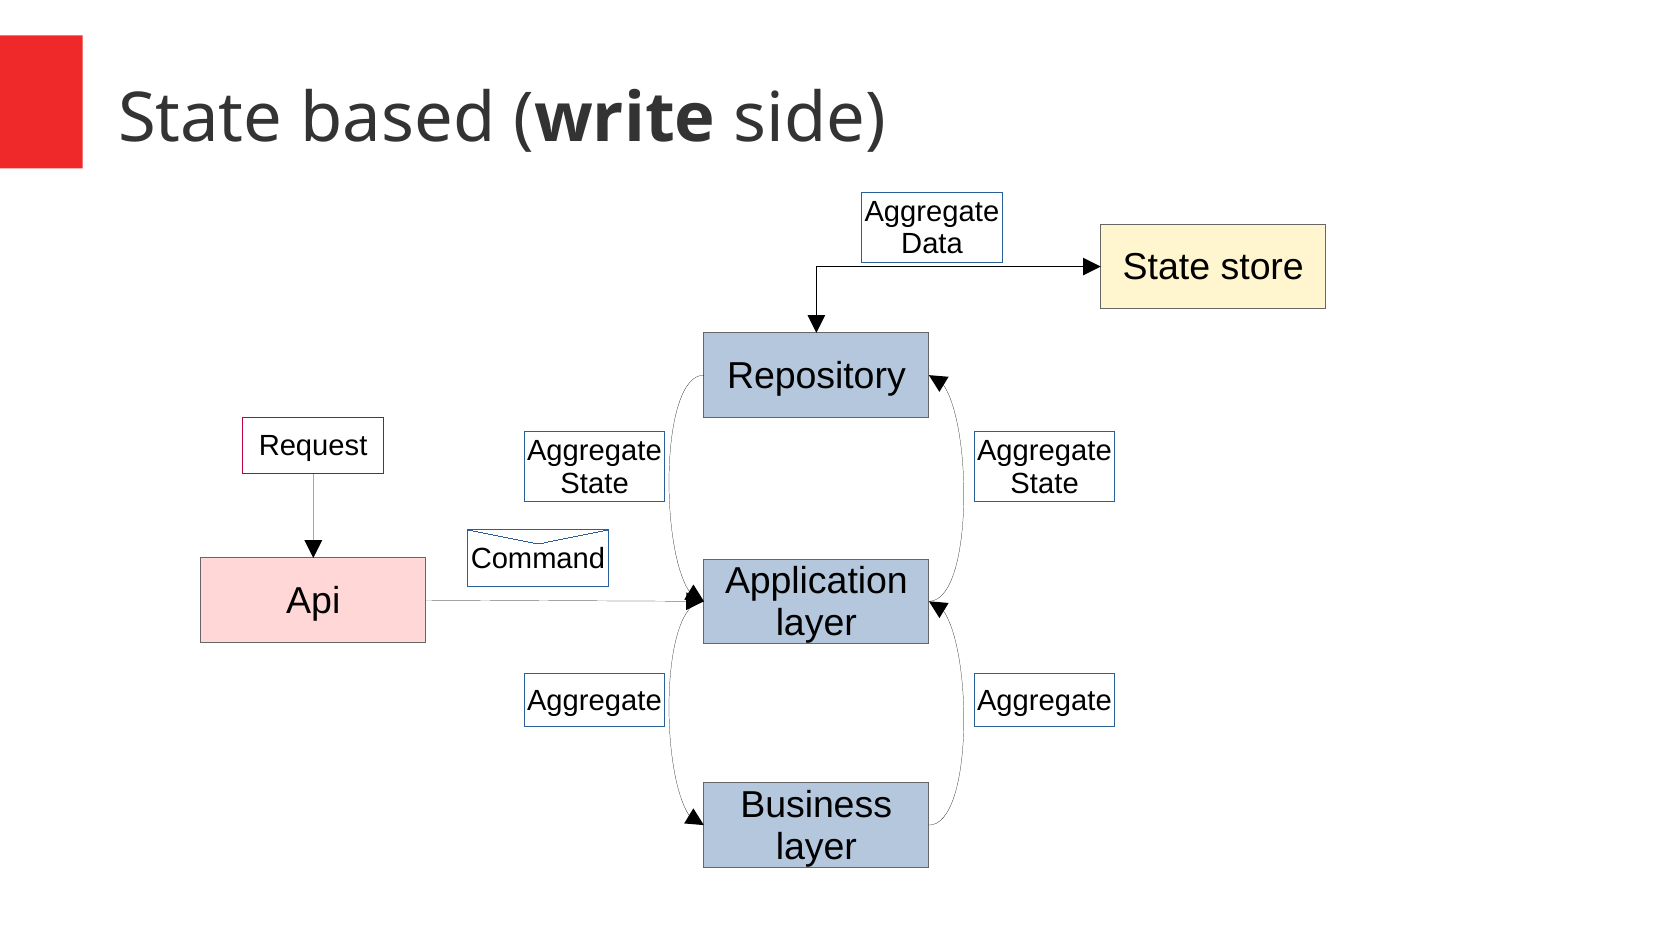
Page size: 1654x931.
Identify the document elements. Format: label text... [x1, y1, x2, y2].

text_box Aggregate State [974, 431, 1115, 502]
text_box Repository [703, 332, 929, 418]
text_box Business layer [703, 782, 929, 868]
text_box Command [467, 529, 609, 587]
title State based (write side) [118, 37, 1571, 193]
text_box Aggregate [974, 673, 1115, 727]
text_box Request [242, 417, 384, 474]
text_box Application layer [703, 559, 929, 644]
text_box State store [1100, 224, 1326, 309]
text_box Api [200, 557, 426, 643]
text_box Aggregate State [524, 431, 665, 502]
text_box Aggregate [524, 673, 665, 727]
text_box Aggregate Data [861, 192, 1003, 263]
